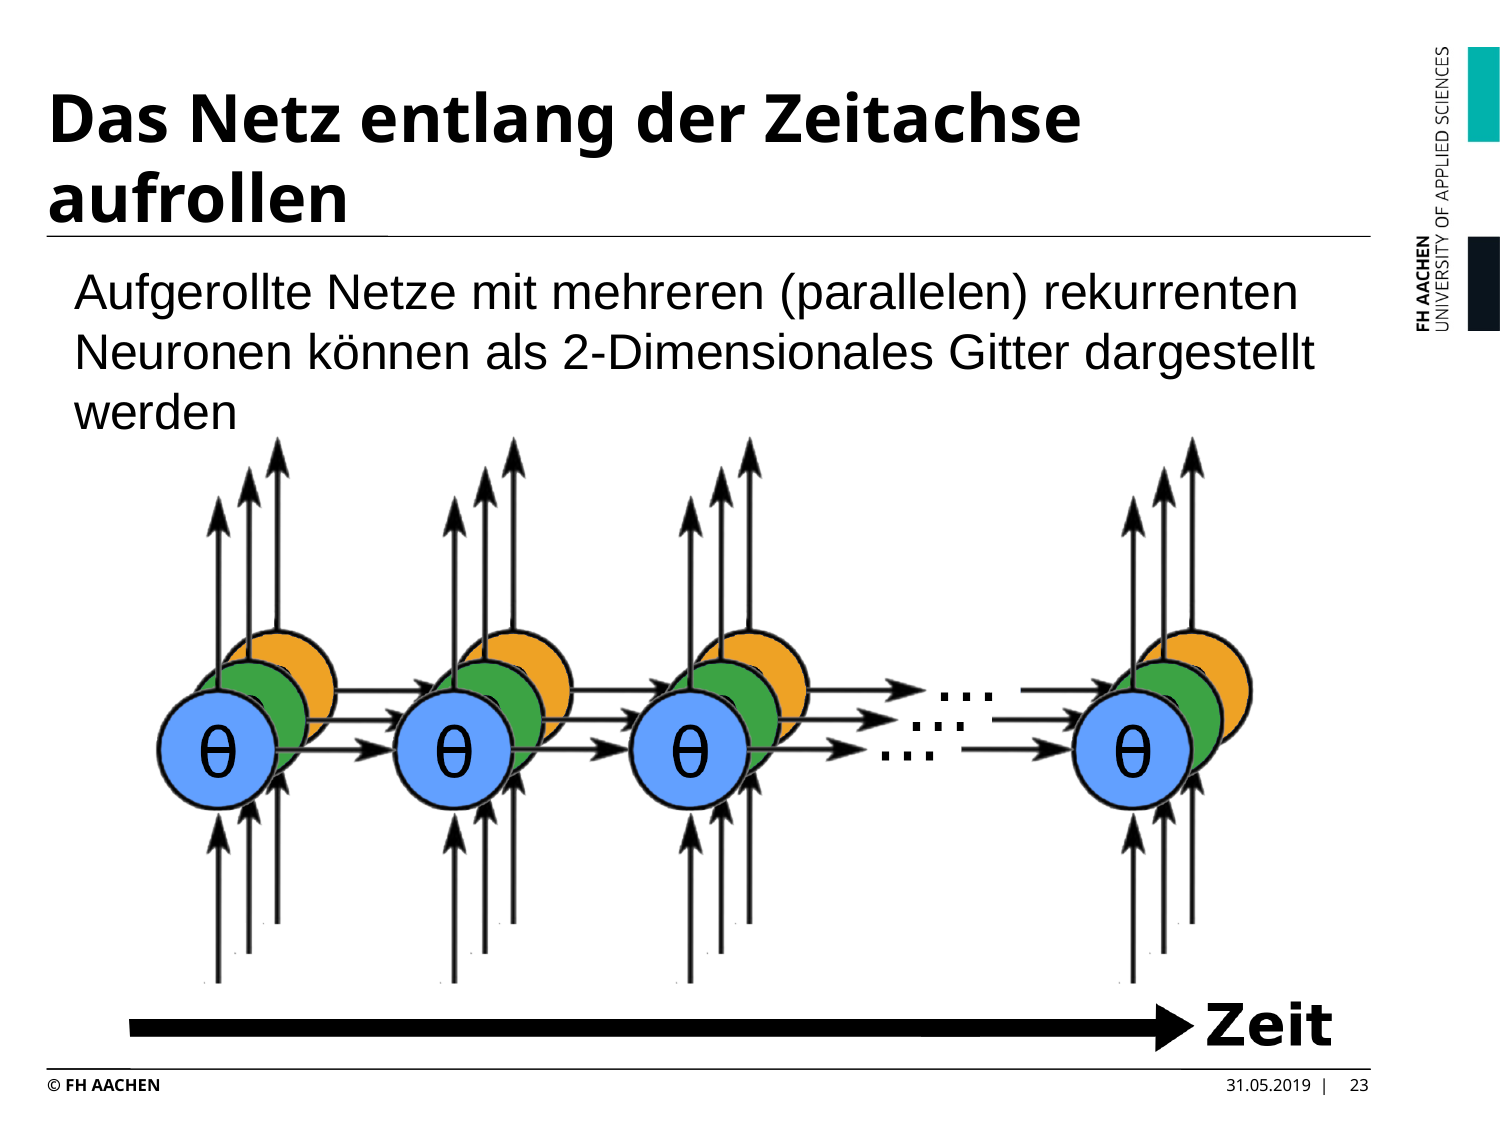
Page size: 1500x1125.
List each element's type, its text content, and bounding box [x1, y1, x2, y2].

text_box Aufgerollte Netze mit mehreren (parallelen) rekurrenten Neuronen können als 2-Dimensionales Gitter dargestellt werden [59, 251, 1359, 507]
picture [129, 507, 1332, 1052]
picture [1404, 47, 1500, 331]
title Das Netz entlang der Zeitachse aufrollen [47, 76, 1371, 237]
